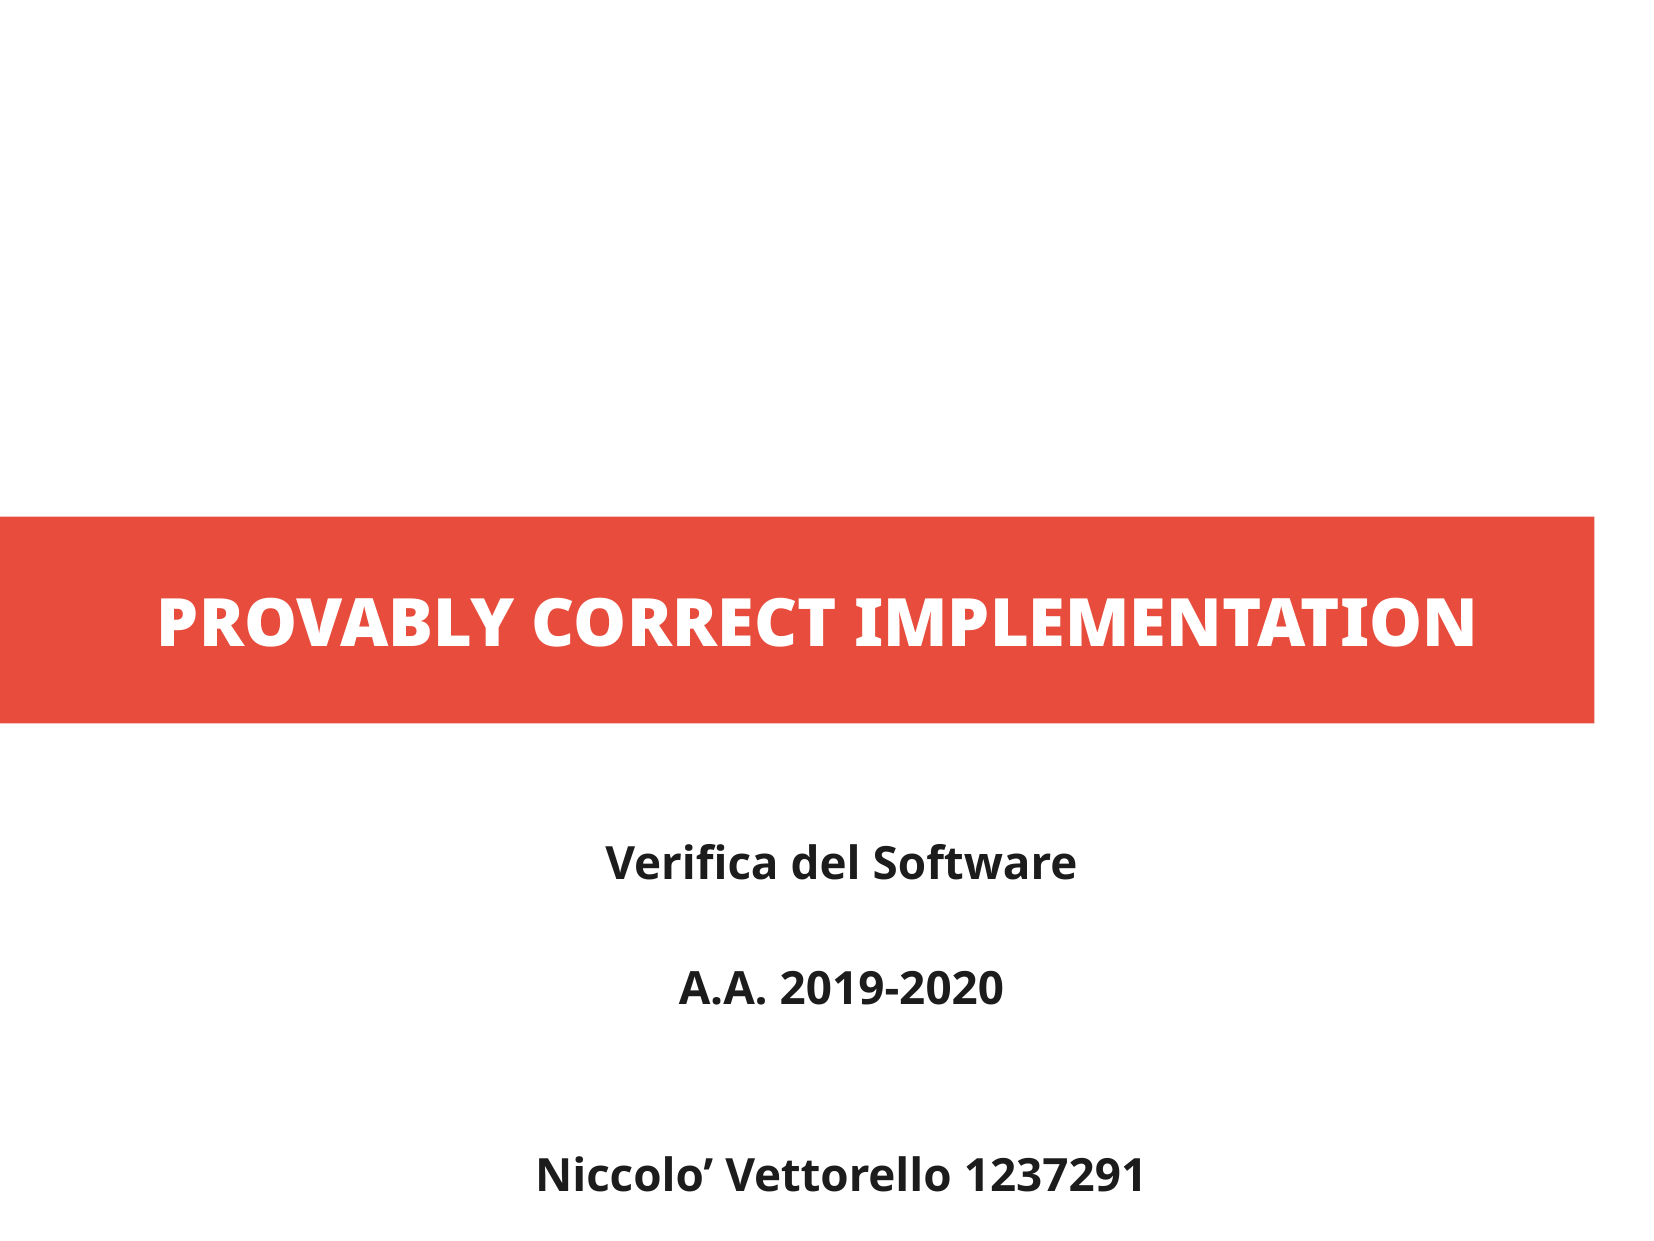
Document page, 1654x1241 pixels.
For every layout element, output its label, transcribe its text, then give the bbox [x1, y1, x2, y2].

subtitle Verifica del Software A.A. 2019-2020 Niccolo’ Vettorello 1237291 [88, 767, 1595, 1182]
title PROVABLY CORRECT IMPLEMENTATION [59, 546, 1595, 694]
